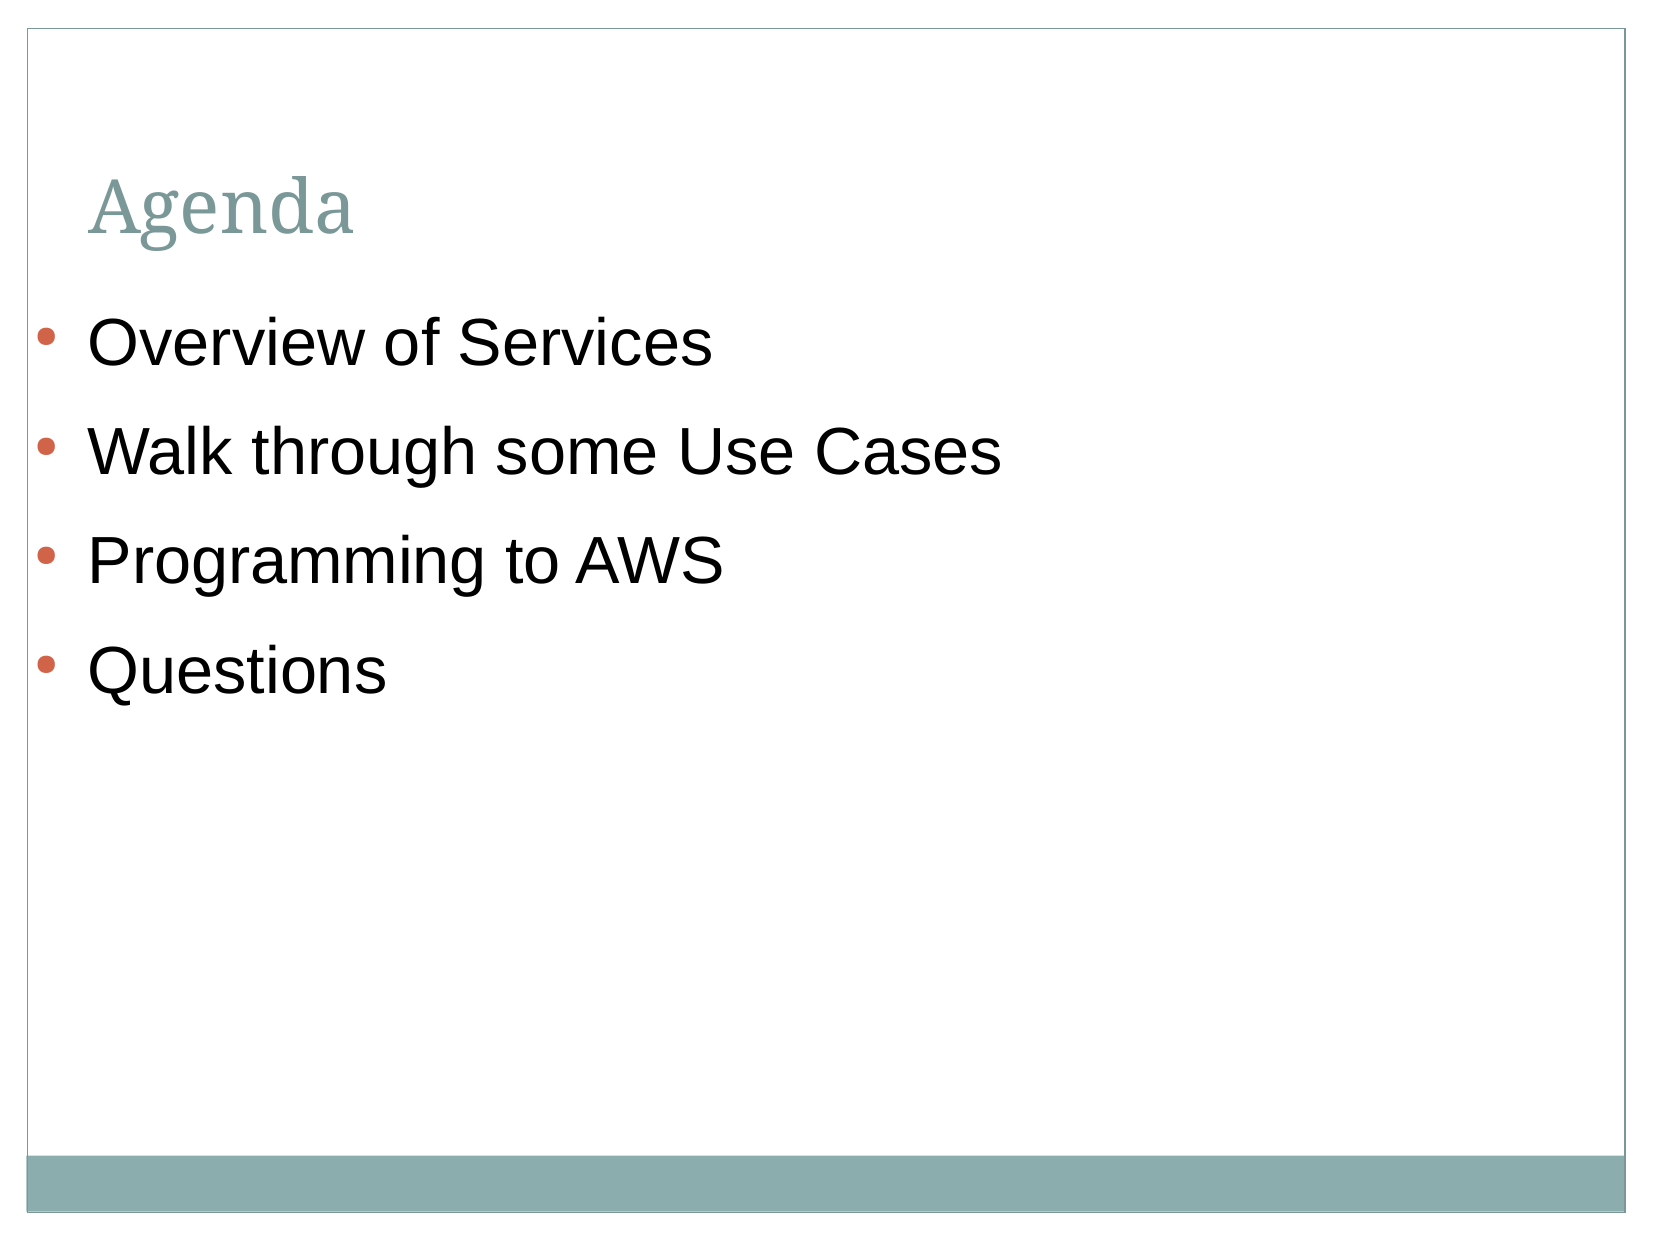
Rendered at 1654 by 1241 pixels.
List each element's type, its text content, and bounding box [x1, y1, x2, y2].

list Overview of Services Walk through some Use Cases Programming to AWS Questions [0, 290, 1489, 1010]
title Agenda [71, 32, 1561, 257]
